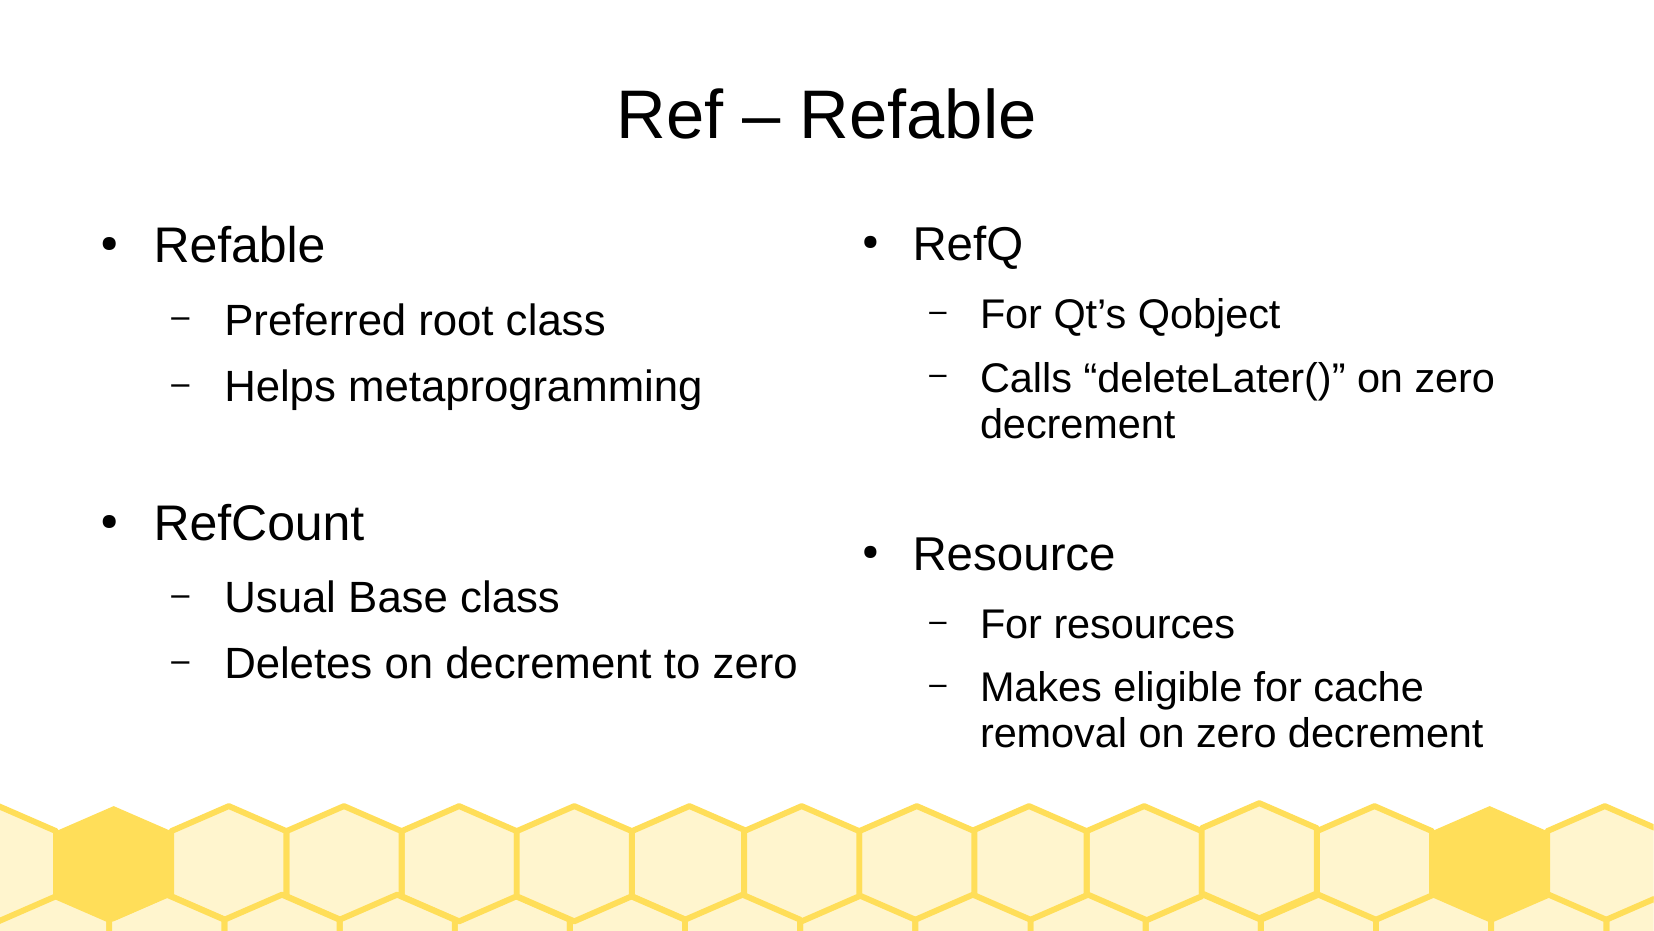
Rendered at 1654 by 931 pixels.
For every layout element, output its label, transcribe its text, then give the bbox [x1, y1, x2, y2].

title Ref – Refable [82, 37, 1571, 193]
list Refable Preferred root class Helps metaprogramming RefCount Usual Base class Deletes on decrement to zero [82, 217, 809, 758]
list RefQ For Qt’s Qobject Calls “deleteLater()” on zero decrement Resource For resources Makes eligible for cache removal on zero decrement [845, 217, 1572, 758]
